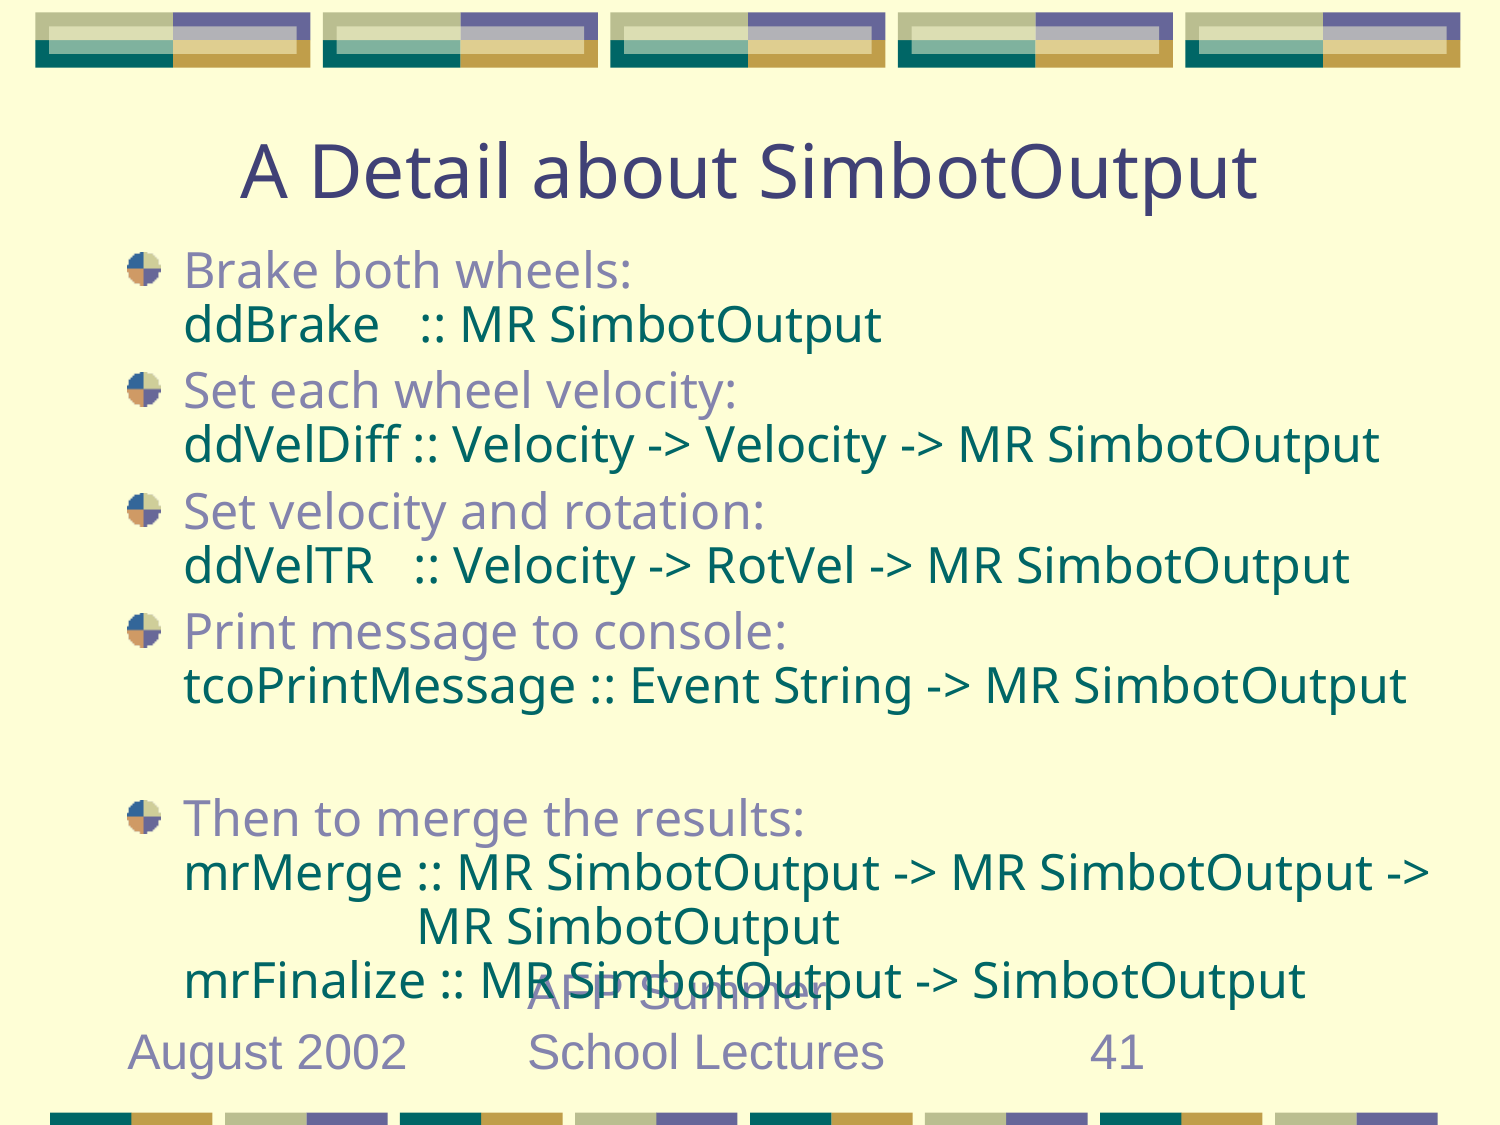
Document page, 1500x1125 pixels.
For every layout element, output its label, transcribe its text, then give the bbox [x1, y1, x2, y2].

list Brake both wheels: ddBrake :: MR SimbotOutput Set each wheel velocity: ddVelDiff :: Velocity -> Velocity -> MR SimbotOutput Set velocity and rotation: ddVelTR :: Velocity -> RotVel -> MR SimbotOutput Print message to console: tcoPrintMessage :: Event String -> MR SimbotOutput Then to merge the results: mrMerge :: MR SimbotOutput -> MR SimbotOutput -> MR SimbotOutput mrFinalize :: MR SimbotOutput -> SimbotOutput [112, 237, 1463, 1038]
title A Detail about SimbotOutput [112, 99, 1388, 237]
